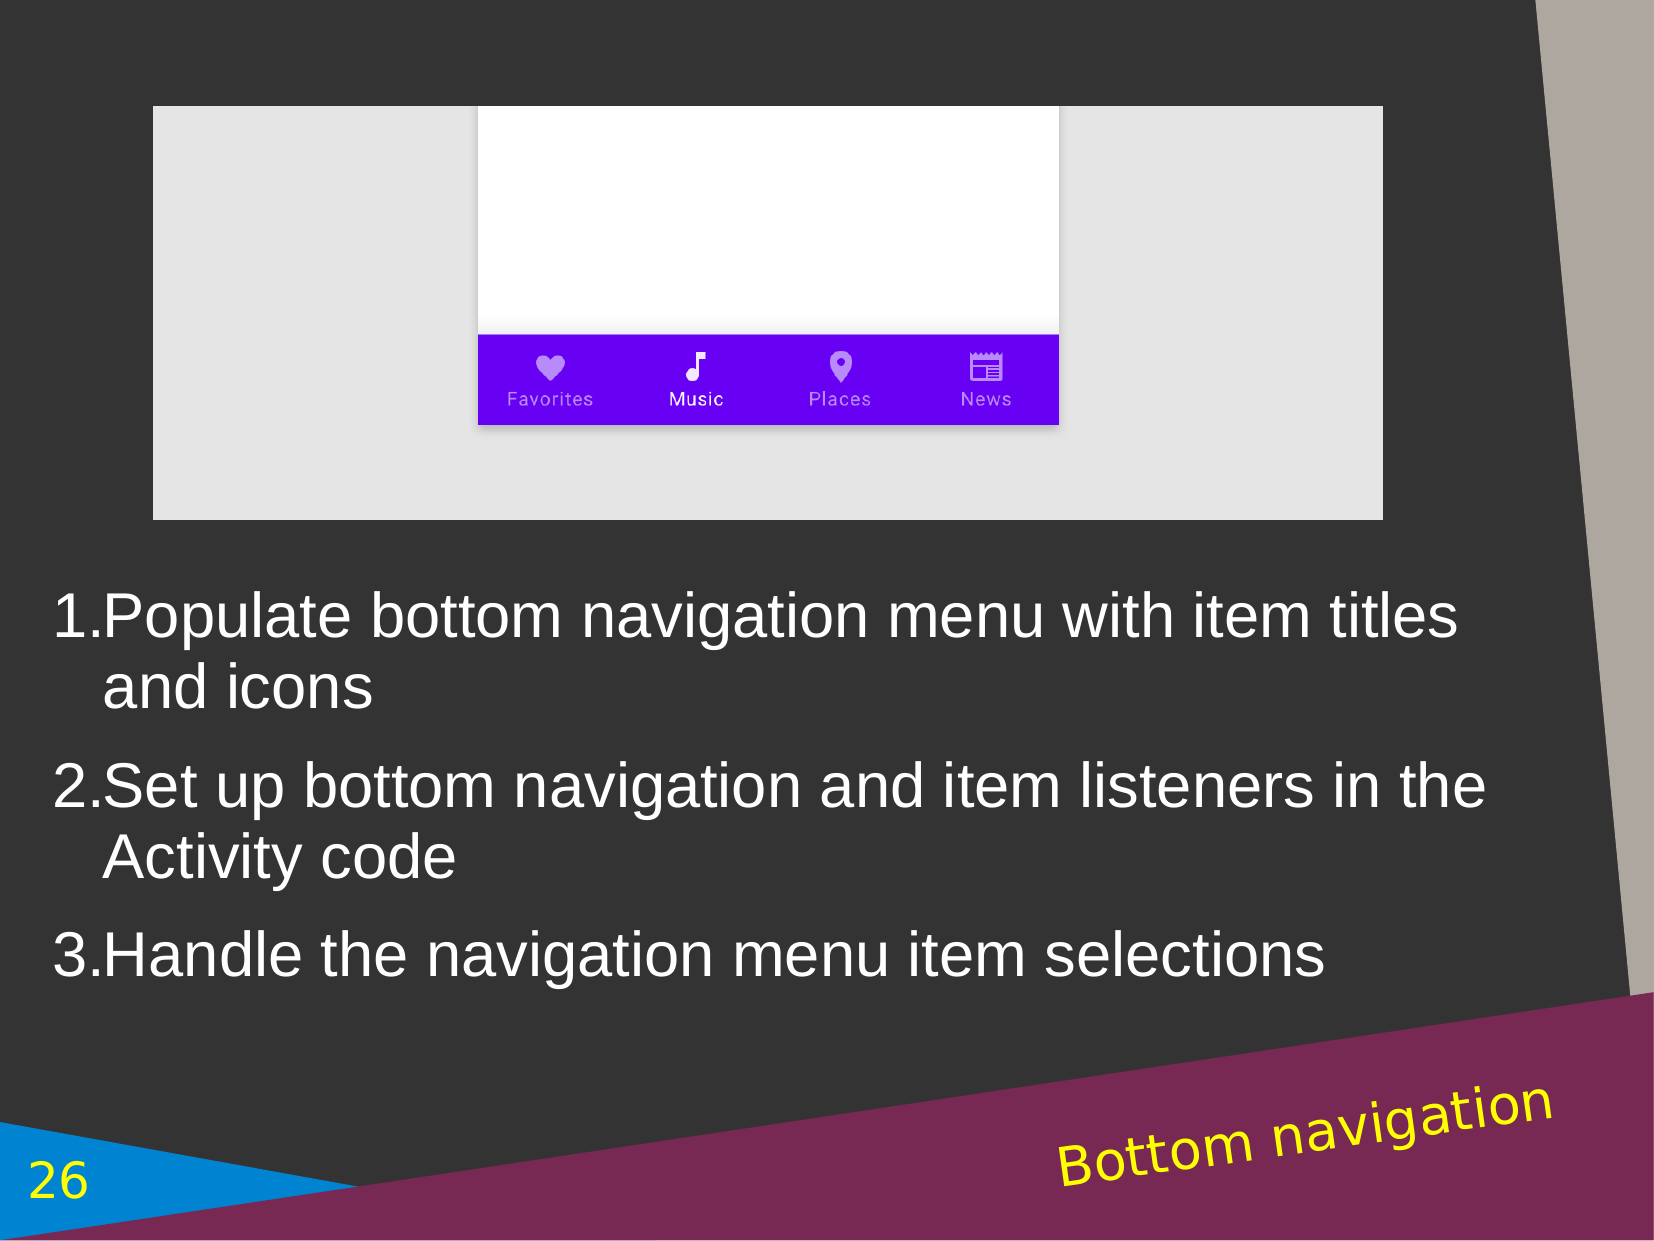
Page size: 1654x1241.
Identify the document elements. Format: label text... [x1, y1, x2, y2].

picture [153, 106, 1383, 520]
title Bottom navigation [956, 995, 1654, 1241]
list Populate bottom navigation menu with item titles and icons Set up bottom navigation and item listeners in the Activity code Handle the navigation menu item selections [35, 578, 1524, 993]
